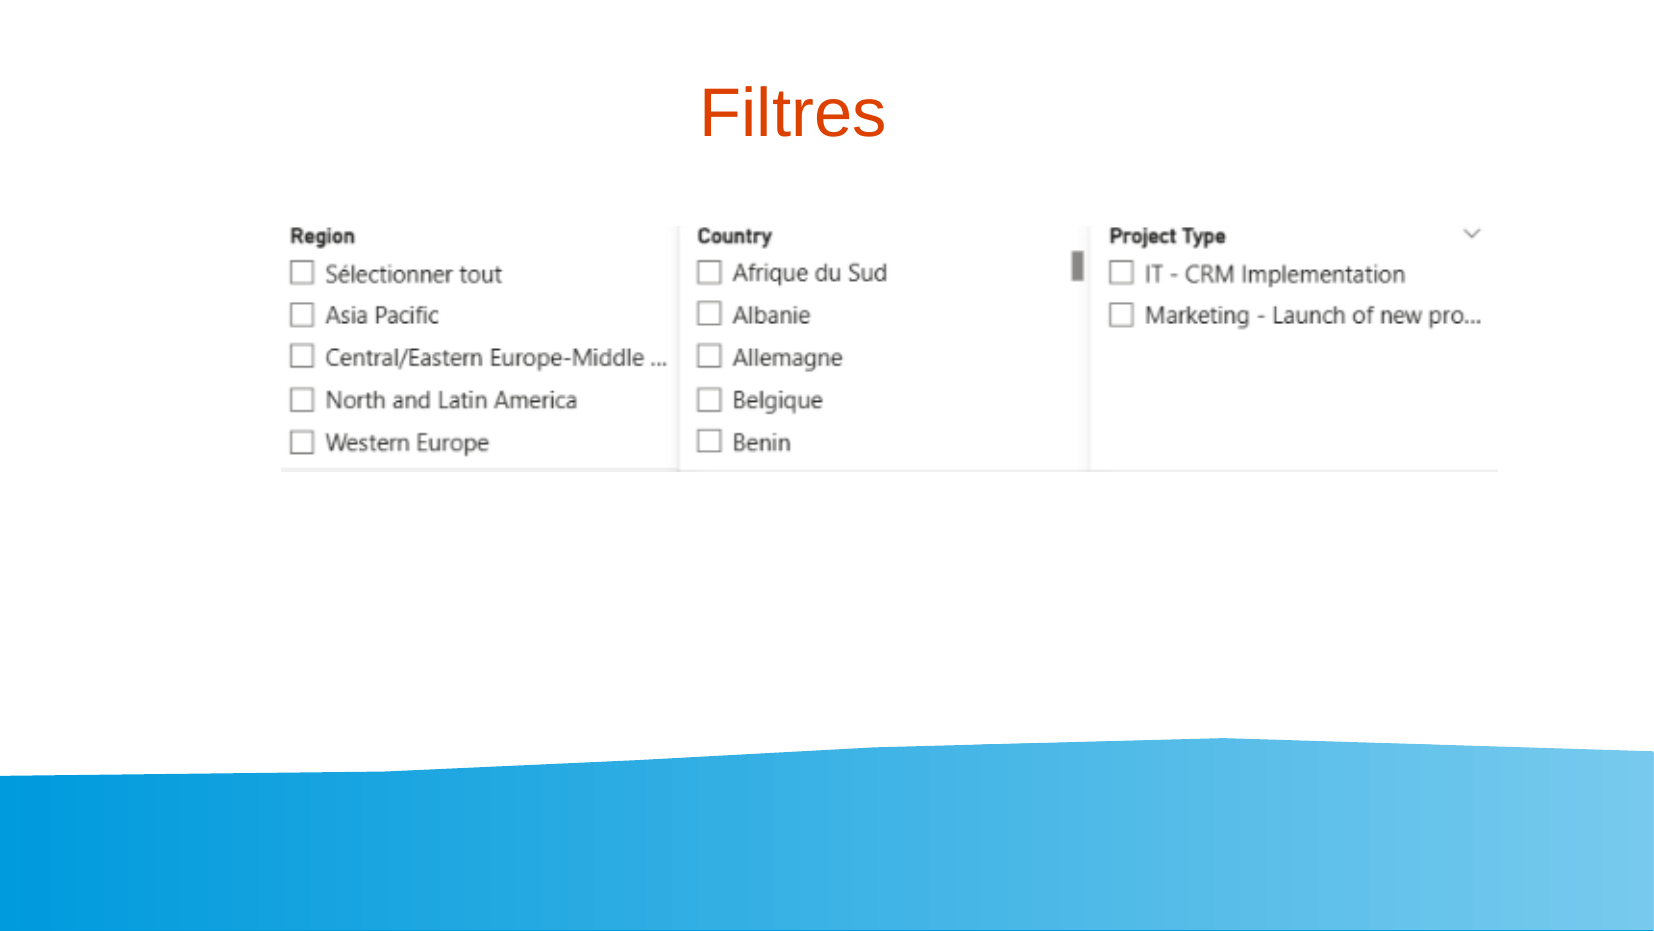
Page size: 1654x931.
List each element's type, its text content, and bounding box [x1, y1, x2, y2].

title Filtres [55, 23, 1532, 201]
picture [281, 226, 1498, 472]
